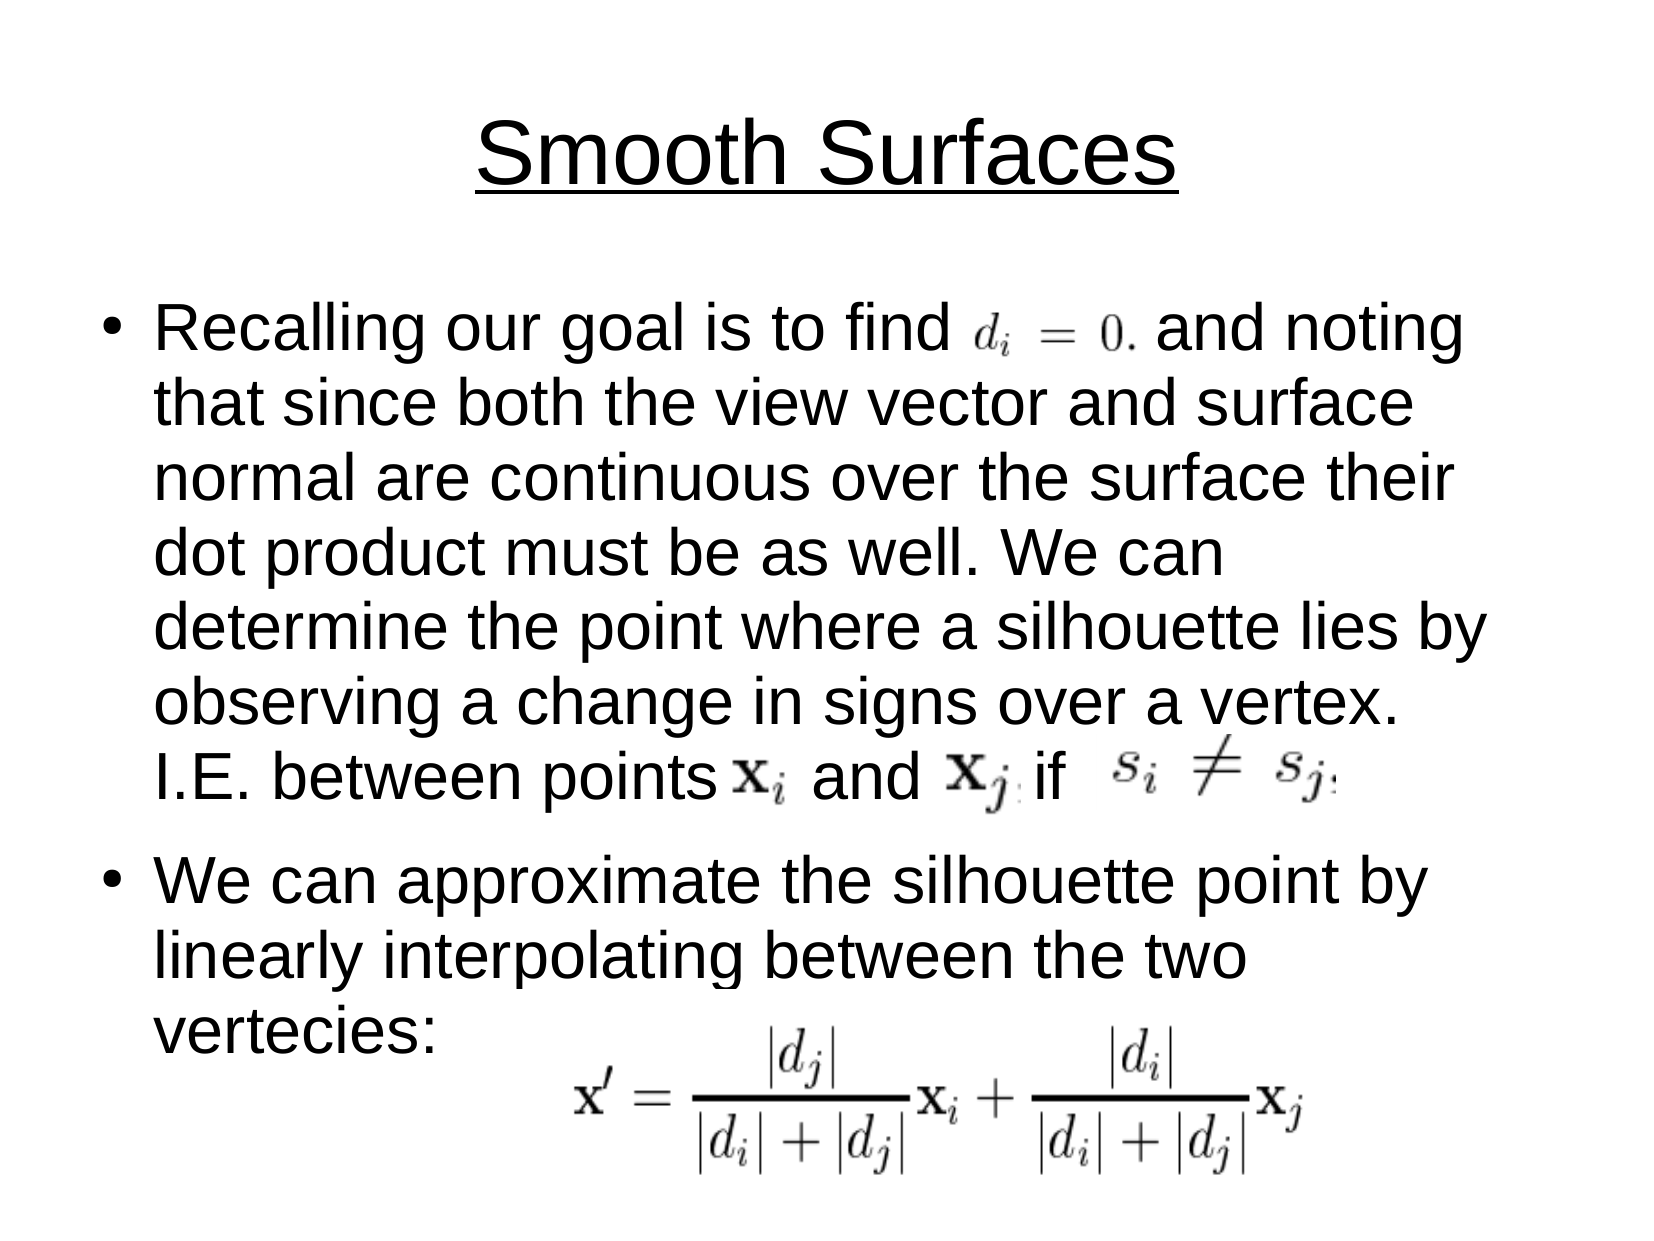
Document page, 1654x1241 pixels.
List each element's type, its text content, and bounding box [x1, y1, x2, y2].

picture [1095, 734, 1336, 811]
picture [493, 989, 1366, 1201]
picture [930, 734, 1021, 826]
title Smooth Surfaces [82, 49, 1571, 257]
picture [962, 306, 1141, 361]
picture [720, 749, 796, 811]
list Recalling our goal is to find and noting that since both the view vector and surface normal are continuous over the surface their dot product must be as well. We can determine the point where a silhouette lies by observing a change in signs over a vertex. I.E. between points and if We can approximate the silhouette point by linearly interpolating between the two vertecies: [82, 290, 1538, 1231]
